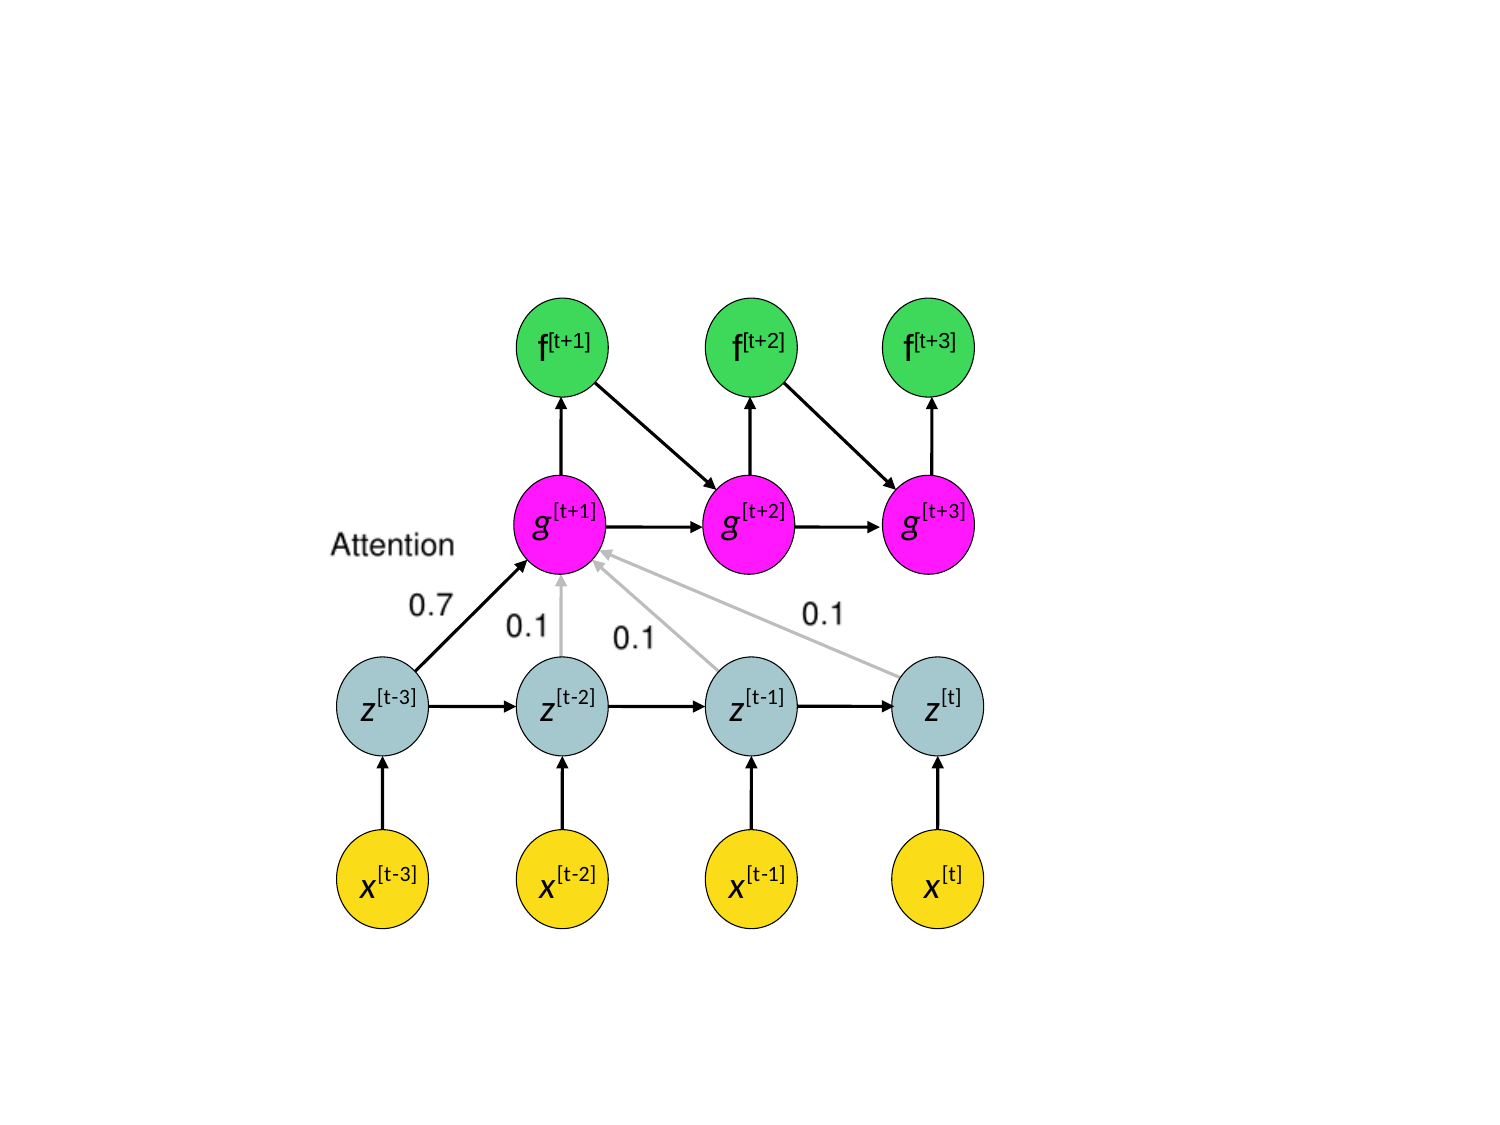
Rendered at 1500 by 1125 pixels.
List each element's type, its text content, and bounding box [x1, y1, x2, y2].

text_box f[t+3] [888, 319, 1024, 377]
text_box [882, 324, 888, 372]
chart [721, 857, 791, 905]
chart [354, 680, 424, 728]
text_box [882, 475, 968, 575]
text_box [891, 829, 984, 929]
text_box [513, 475, 599, 575]
text_box f[t+2] [717, 319, 853, 377]
text_box [516, 656, 609, 756]
chart [897, 494, 973, 551]
text_box [890, 298, 966, 319]
text_box [516, 323, 522, 372]
picture [797, 597, 848, 631]
chart [528, 494, 604, 551]
text_box f[t+1] [522, 319, 658, 377]
picture [501, 609, 552, 643]
chart [917, 857, 968, 905]
text_box [516, 829, 609, 929]
picture [407, 586, 458, 623]
chart [717, 494, 793, 551]
text_box [705, 656, 798, 756]
text_box [336, 829, 429, 929]
text_box [524, 298, 600, 319]
text_box [336, 656, 429, 756]
chart [532, 857, 601, 905]
picture [324, 527, 460, 560]
text_box [705, 298, 789, 398]
chart [352, 858, 422, 905]
text_box [525, 377, 600, 398]
chart [918, 680, 969, 728]
text_box [705, 829, 798, 929]
chart [723, 680, 792, 728]
text_box [702, 475, 788, 575]
picture [608, 621, 659, 655]
text_box [891, 377, 966, 398]
chart [533, 680, 603, 728]
text_box [891, 656, 984, 756]
